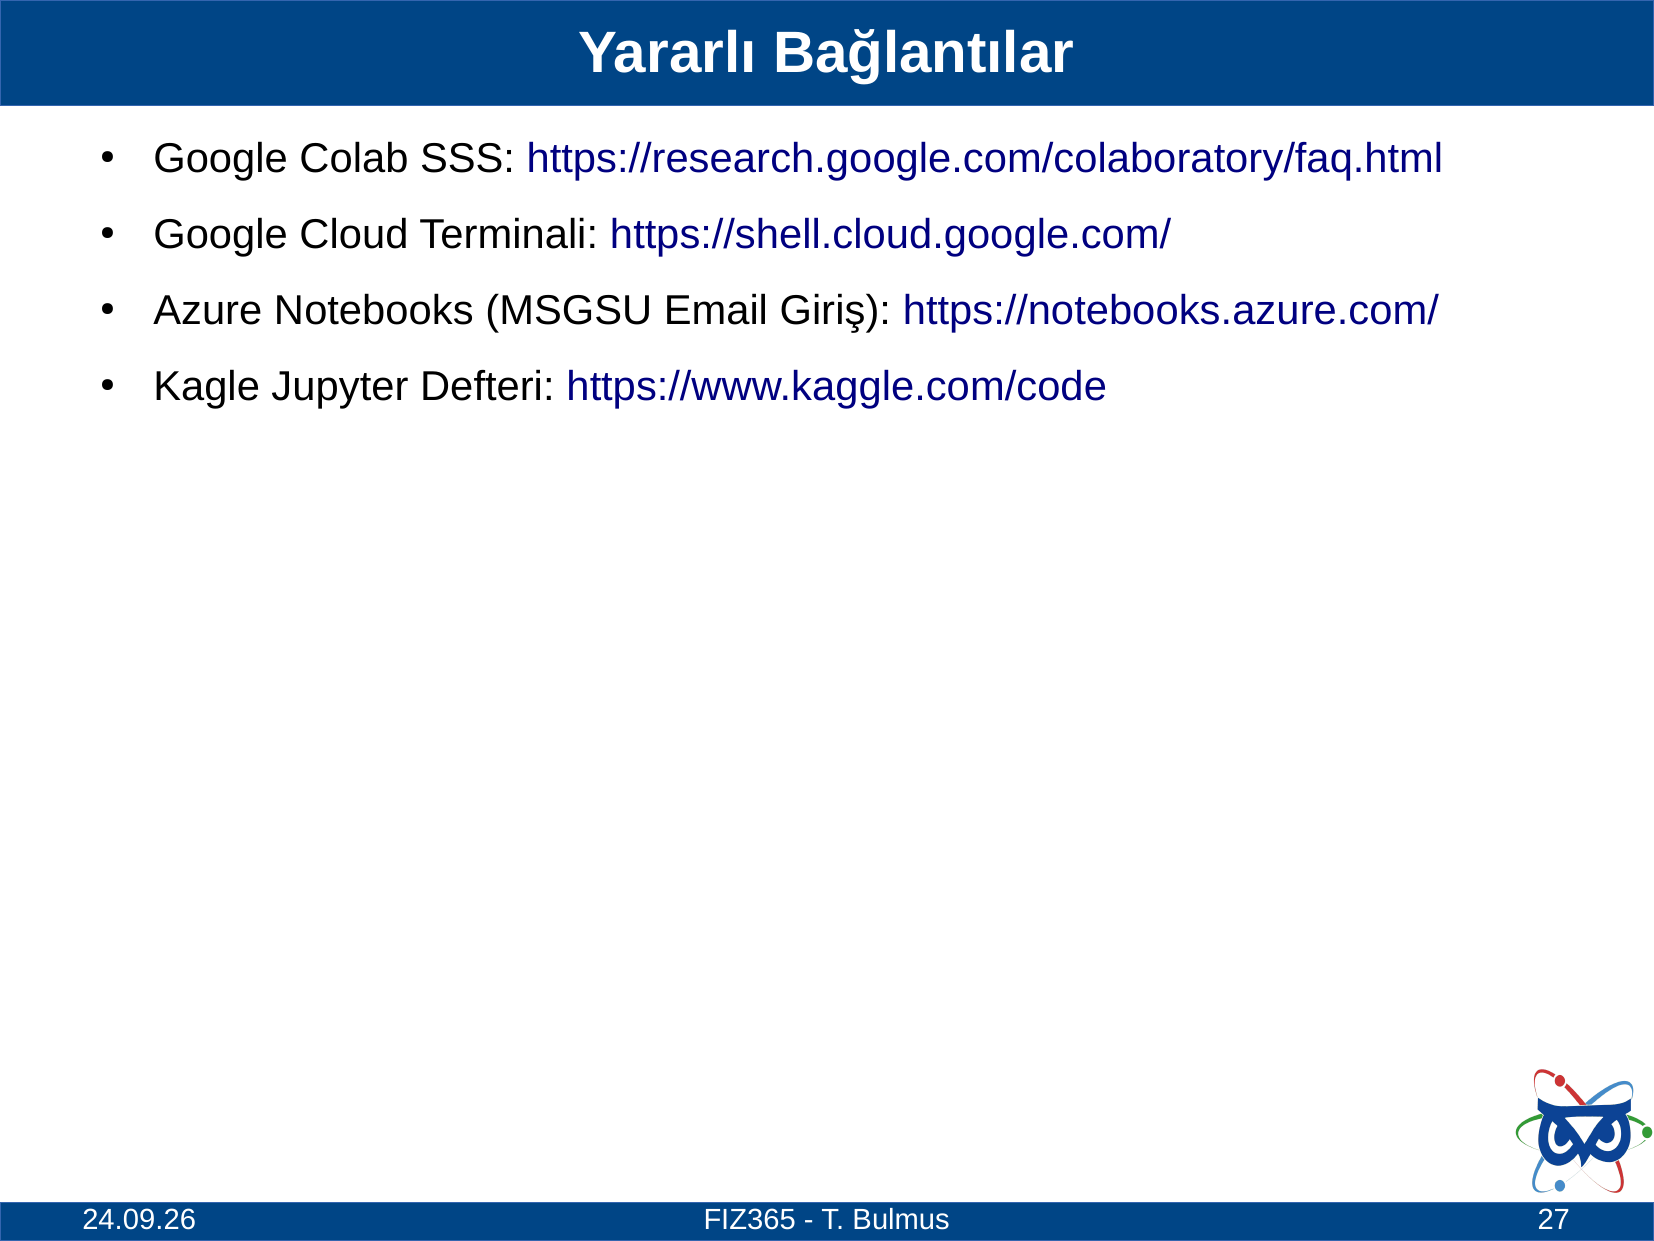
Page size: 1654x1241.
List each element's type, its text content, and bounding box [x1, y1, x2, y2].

list Google Colab SSS: https://research.google.com/colaboratory/faq.html Google Cloud Terminali: https://shell.cloud.google.com/ Azure Notebooks (MSGSU Email Giriş): https://notebooks.azure.com/ Kagle Jupyter Defteri: https://www.kaggle.com/code [82, 134, 1571, 855]
picture [1514, 1061, 1653, 1201]
title Yararlı Bağlantılar [0, 0, 1653, 106]
